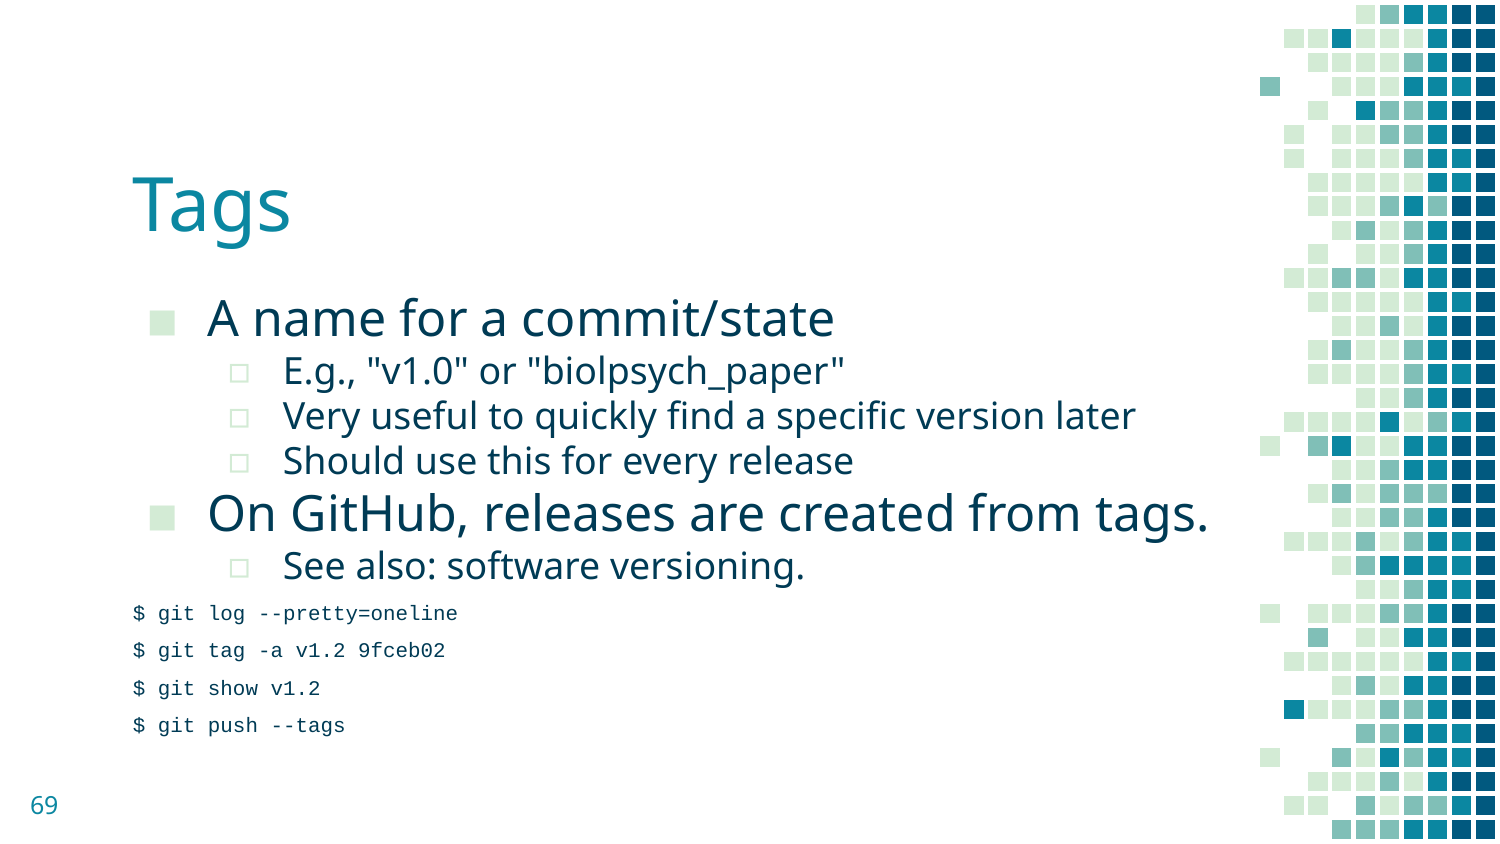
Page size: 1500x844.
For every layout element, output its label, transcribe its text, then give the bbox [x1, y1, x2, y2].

title Tags [117, 121, 1227, 262]
list A name for a commit/state E.g., "v1.0" or "biolpsych_paper" Very useful to quickly find a specific version later Should use this for every release On GitHub, releases are created from tags. See also: software versioning. $ git log --pretty=oneline $ git tag -a v1.2 9fceb02 $ git show v1.2 $ git push --tags [117, 271, 1227, 761]
slide_number <number> [15, 774, 105, 839]
